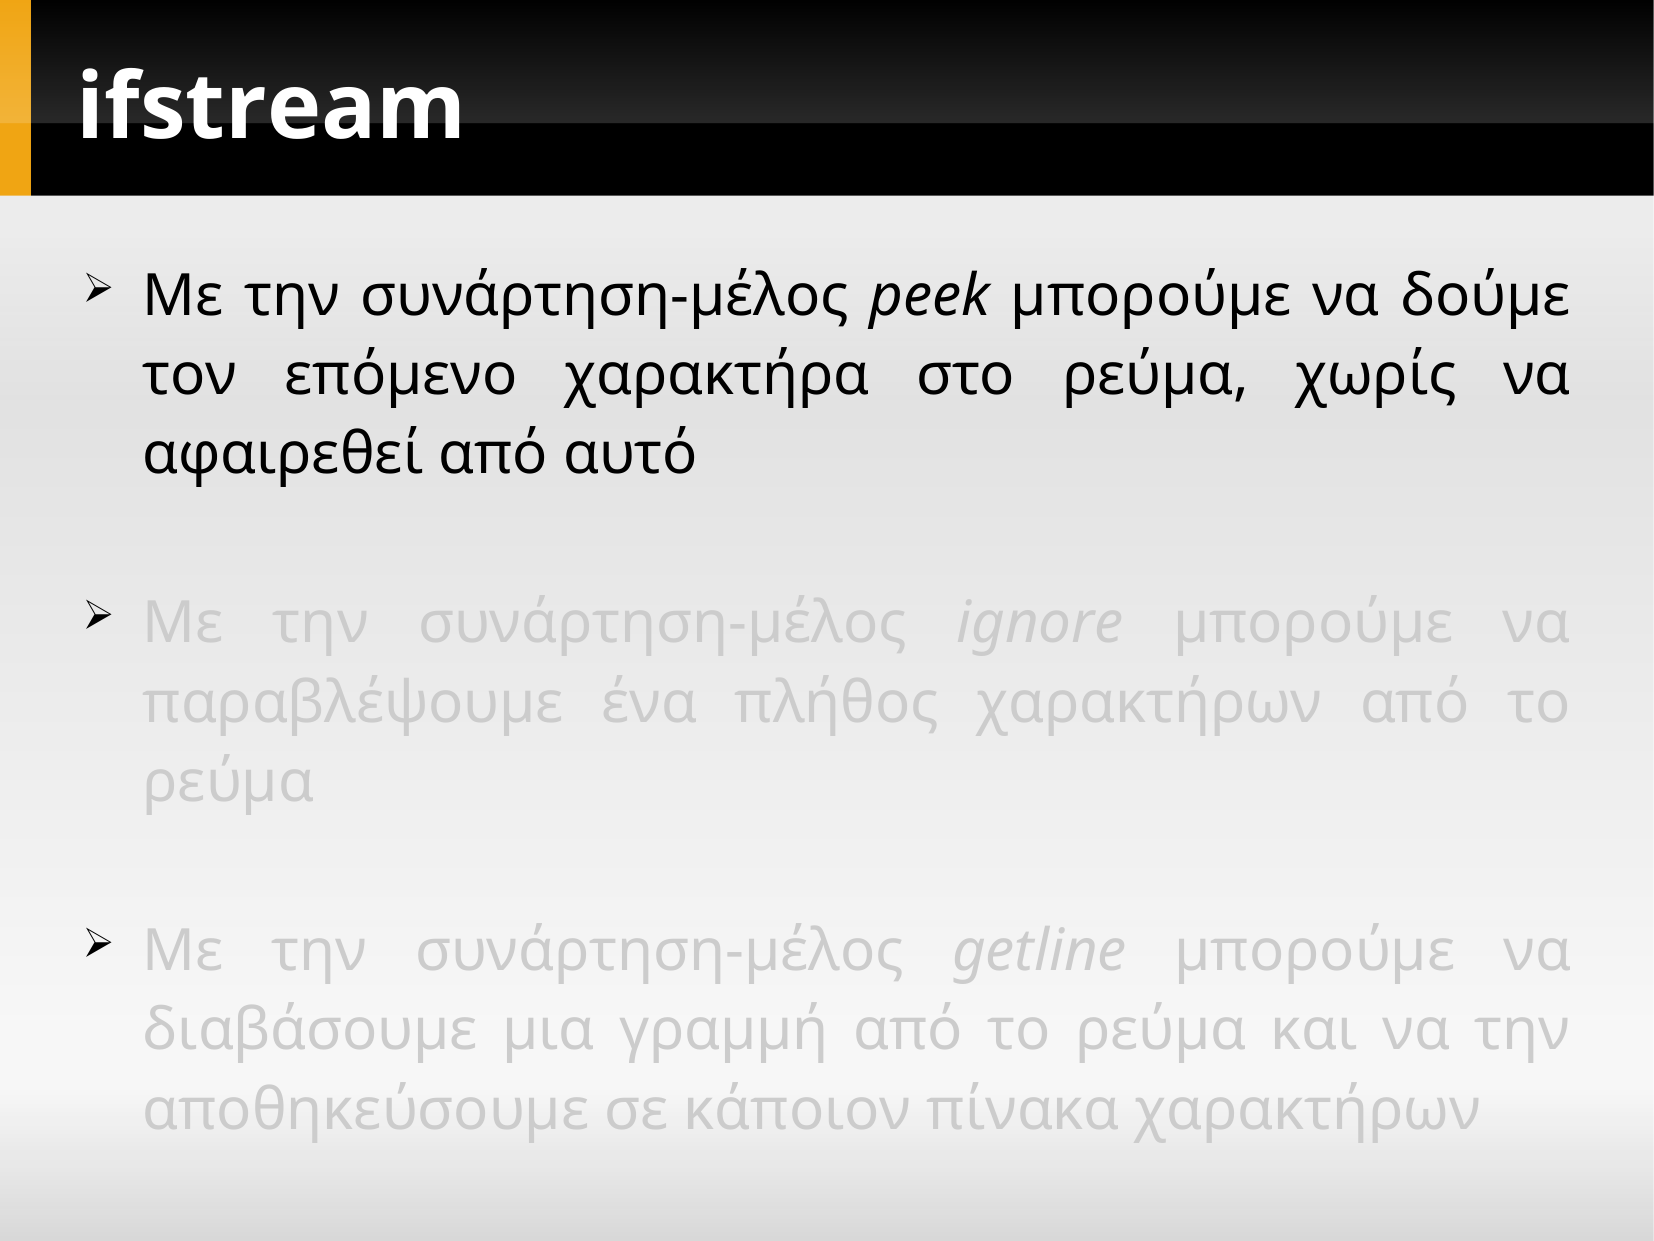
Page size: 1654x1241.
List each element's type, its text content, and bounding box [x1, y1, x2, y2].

subtitle Με την συνάρτηση-μέλος peek μπορούμε να δούμε τον επόμενο χαρακτήρα στο ρεύμα, χωρίς να αφαιρεθεί από αυτό Με την συνάρτηση-μέλος ignore μπορούμε να παραβλέψουμε ένα πλήθος χαρακτήρων από το ρεύμα Με την συνάρτηση-μέλος getline μπορούμε να διαβάσουμε μια γραμμή από το ρεύμα και να την αποθηκεύσουμε σε κάποιον πίνακα χαρακτήρων [82, 297, 1571, 1102]
picture [0, 0, 1654, 1241]
title ifstream [76, 0, 1565, 208]
